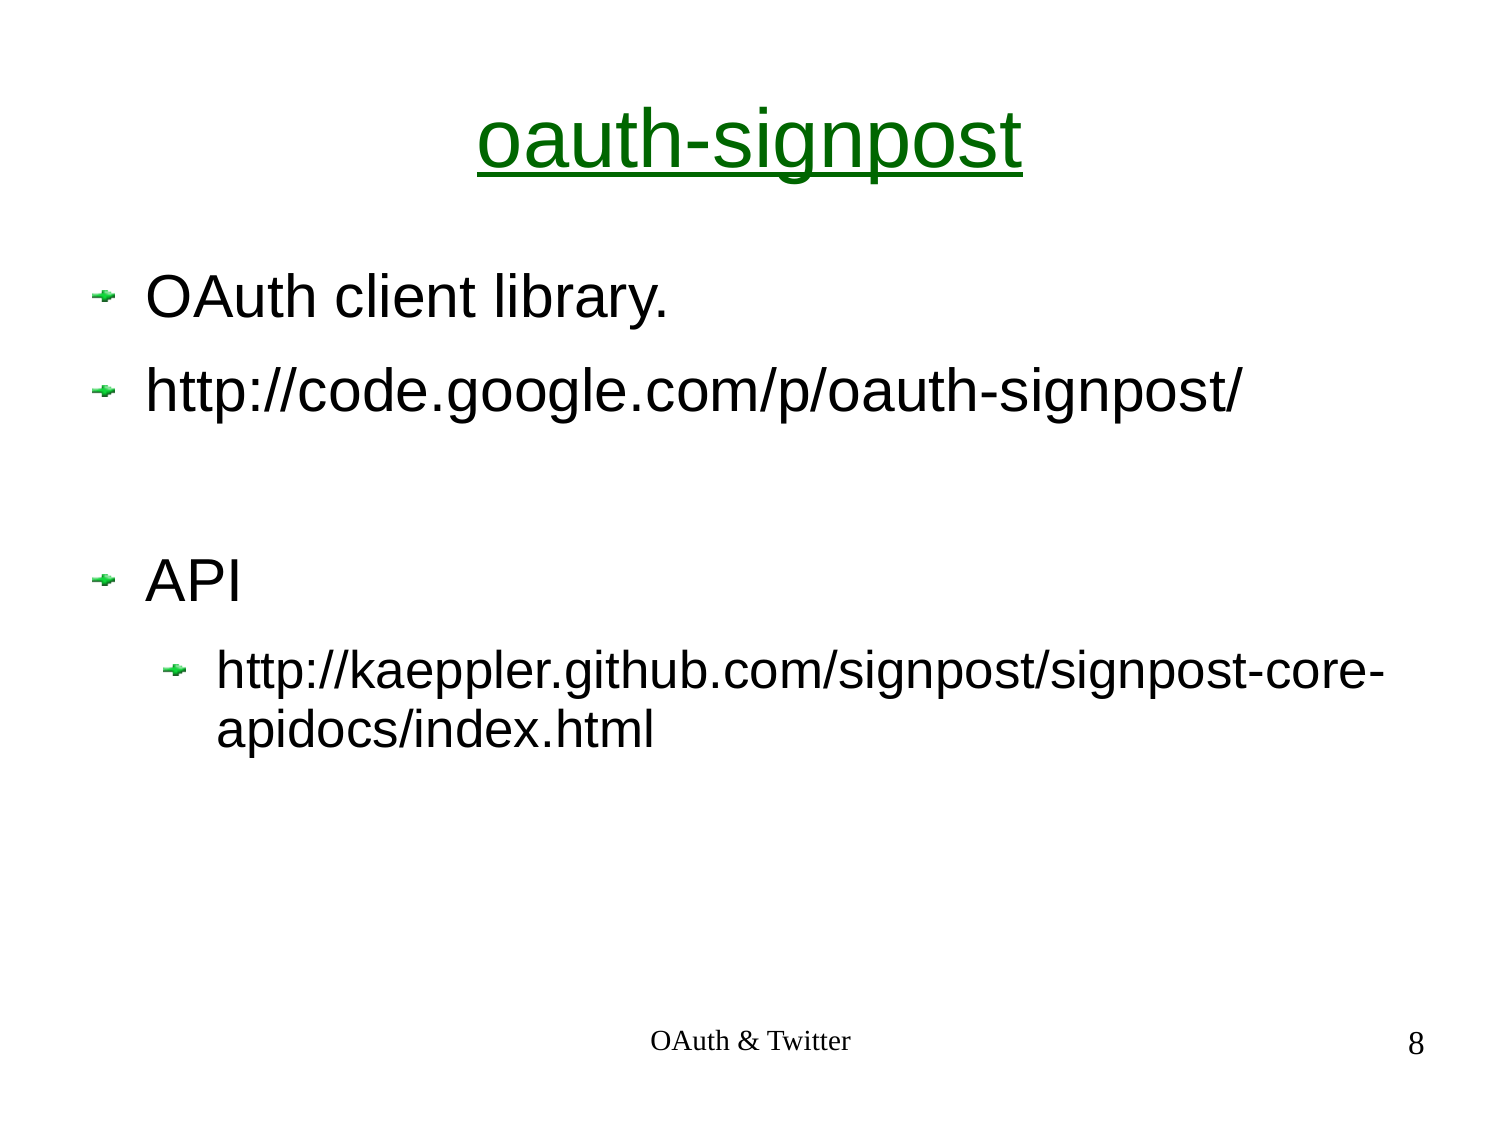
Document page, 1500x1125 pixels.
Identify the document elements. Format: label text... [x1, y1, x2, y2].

title oauth-signpost [75, 45, 1425, 233]
list OAuth client library. http://code.google.com/p/oauth-signpost/ API http://kaeppler.github.com/signpost/signpost-core-apidocs/index.html [75, 262, 1425, 1006]
